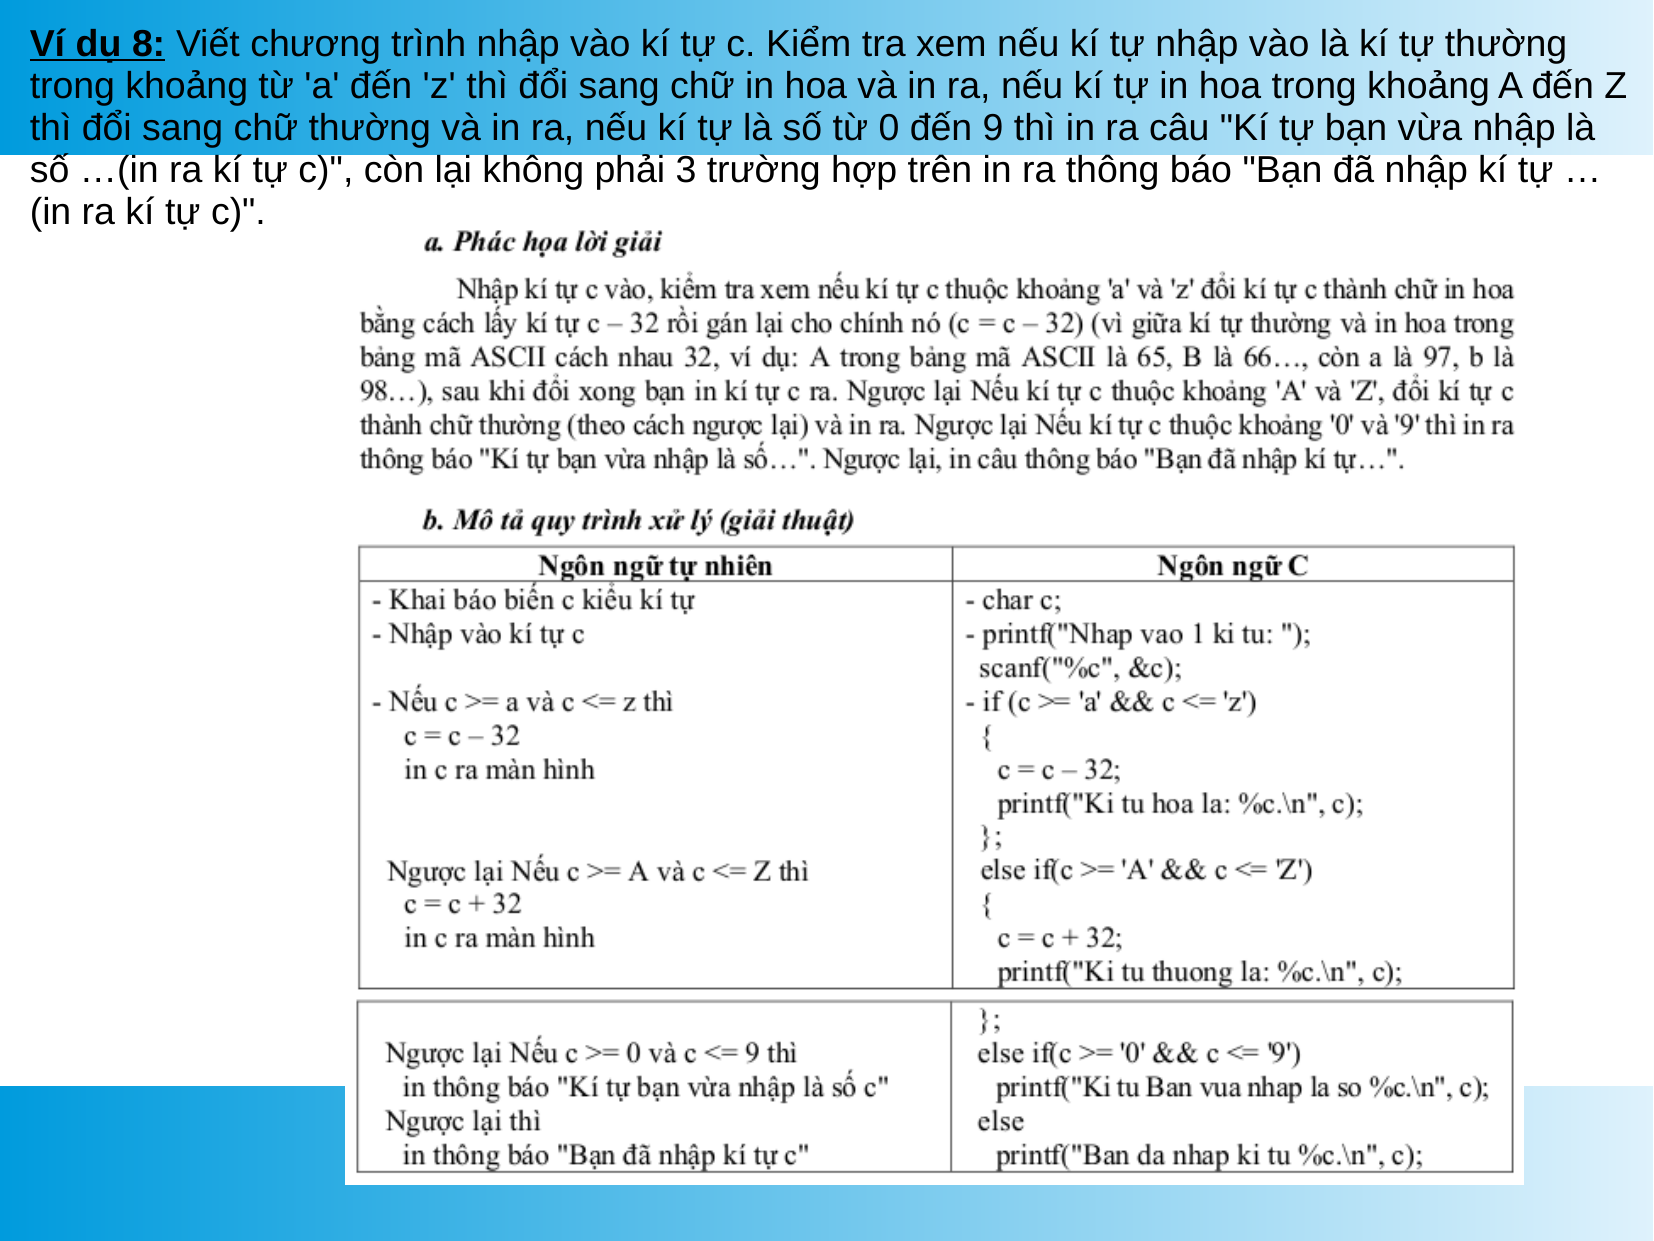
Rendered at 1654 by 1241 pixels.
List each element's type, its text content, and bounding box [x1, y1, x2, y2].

text_box Ví dụ 8: Viết chương trình nhập vào kí tự c. Kiểm tra xem nếu kí tự nhập vào là kí tự thường trong khoảng từ 'a' đến 'z' thì đổi sang chữ in hoa và in ra, nếu kí tự in hoa trong khoảng A đến Z thì đổi sang chữ thường và in ra, nếu kí tự là số từ 0 đến 9 thì in ra câu "Kí tự bạn vừa nhập là số …(in ra kí tự c)", còn lại không phải 3 trường hợp trên in ra thông báo "Bạn đã nhập kí tự …(in ra kí tự c)". [15, 15, 1649, 240]
picture [345, 224, 1527, 1186]
